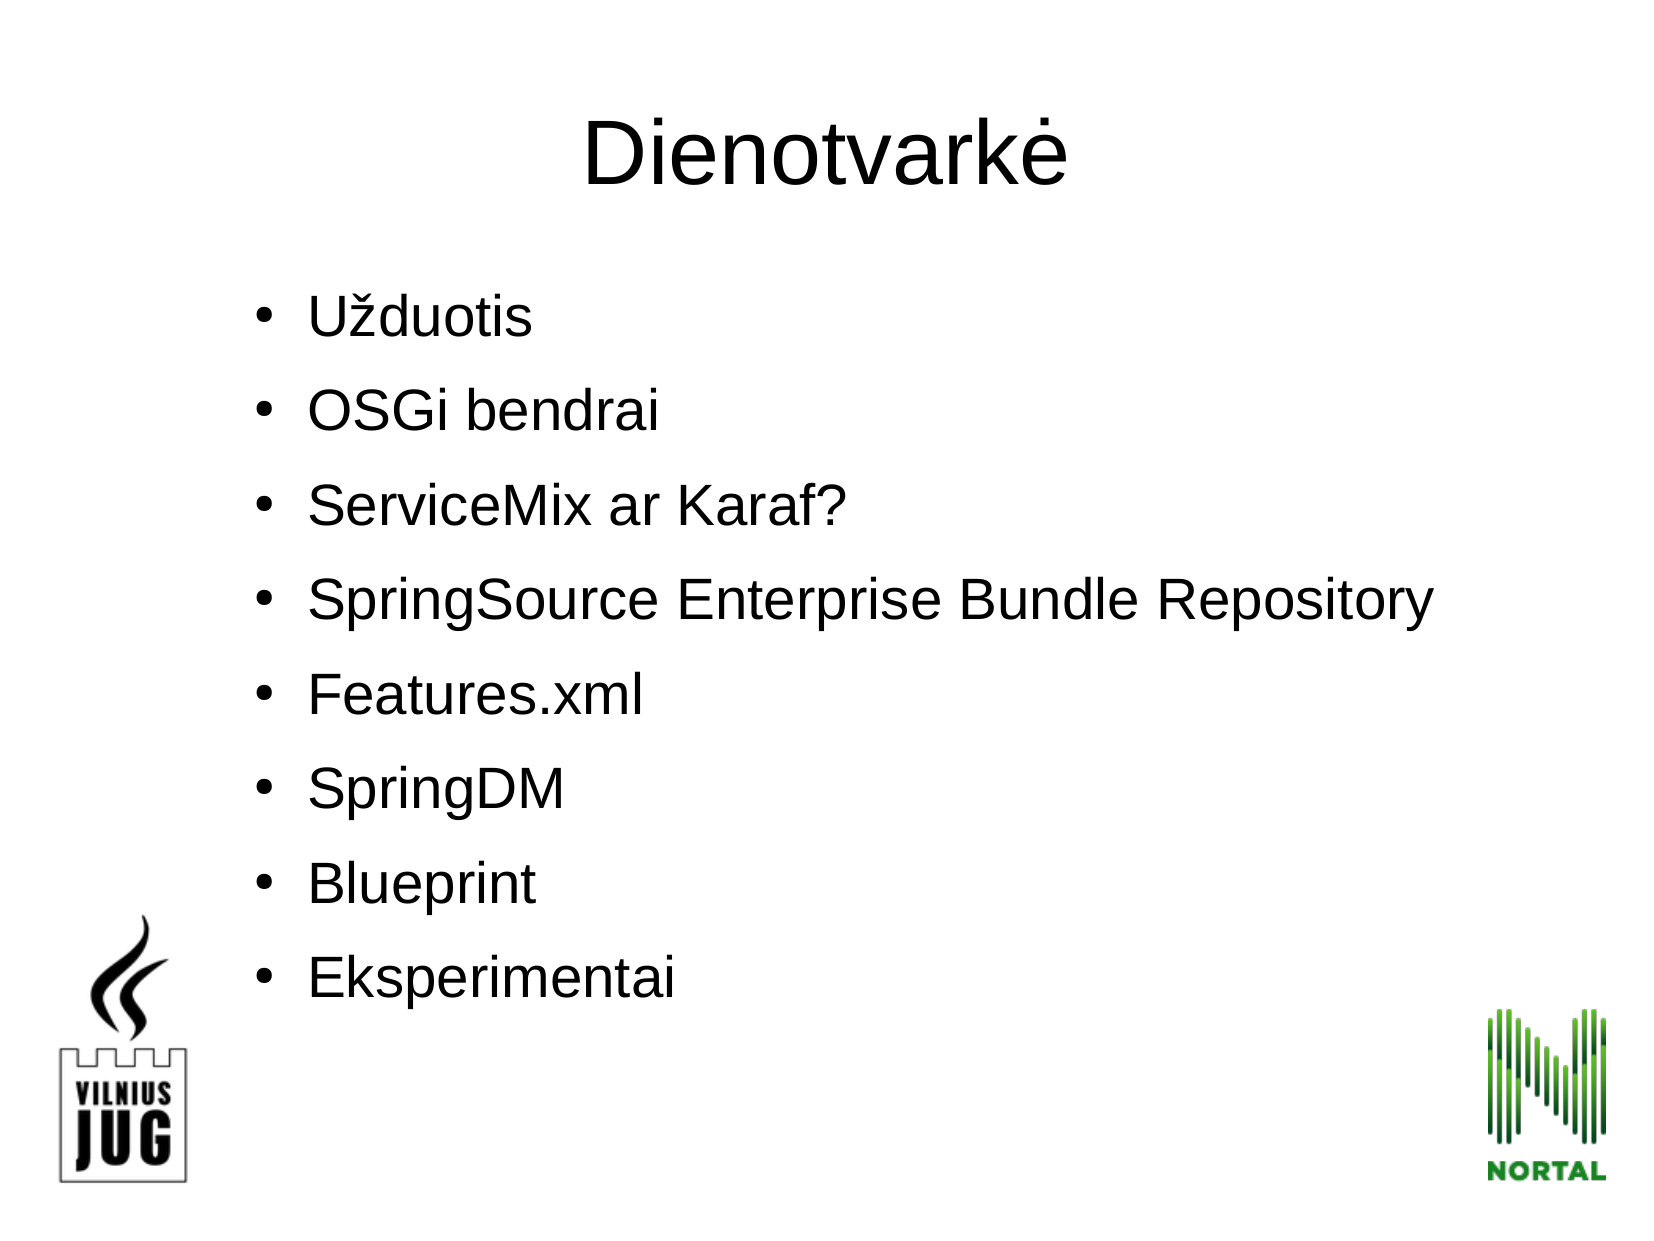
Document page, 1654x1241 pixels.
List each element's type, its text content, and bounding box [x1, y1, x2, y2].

picture [1488, 1009, 1606, 1182]
picture [34, 892, 213, 1205]
list Užduotis OSGi bendrai ServiceMix ar Karaf? SpringSource Enterprise Bundle Repository Features.xml SpringDM Blueprint Eksperimentai [236, 283, 1465, 1102]
title Dienotvarkė [82, 49, 1571, 257]
